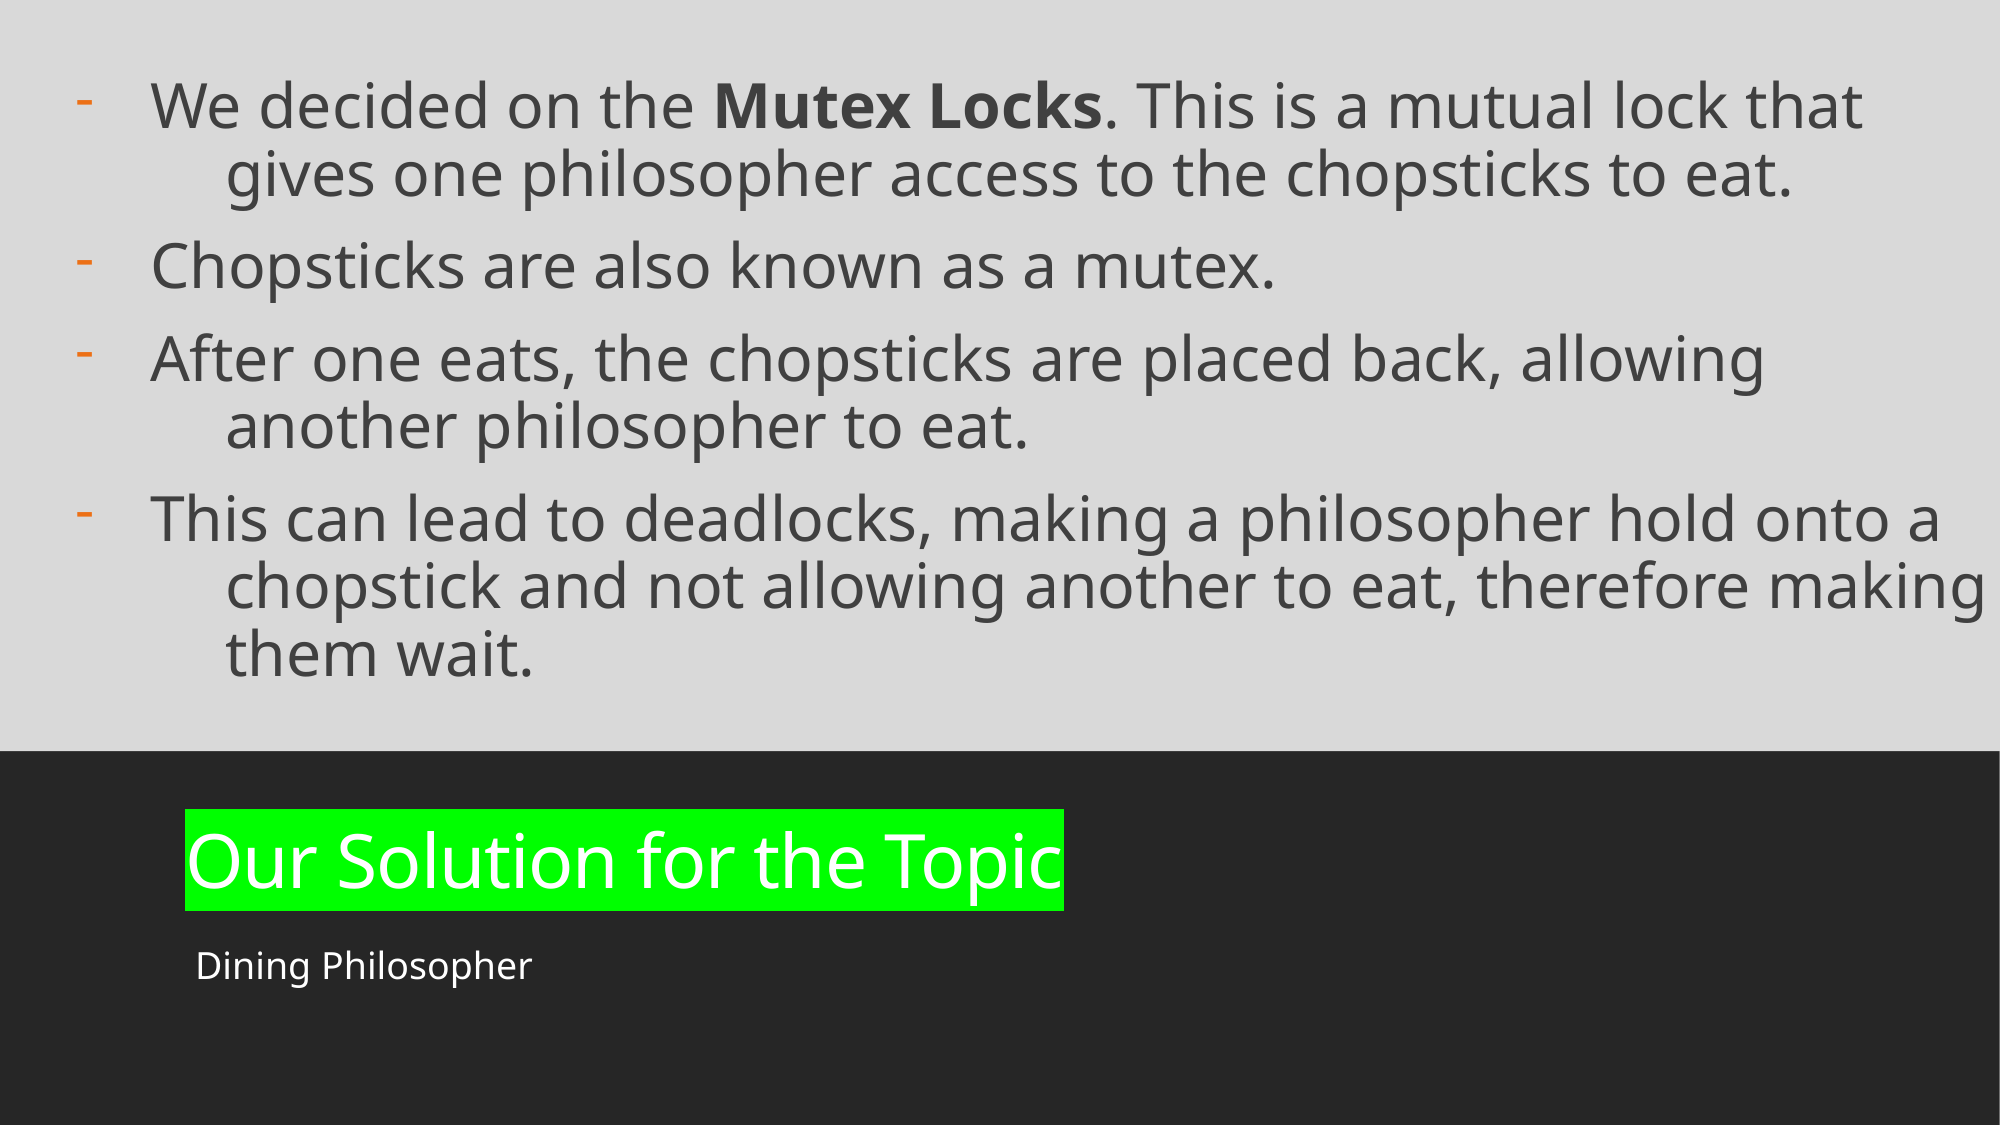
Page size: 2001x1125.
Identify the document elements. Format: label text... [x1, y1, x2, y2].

picture [0, 0, 2000, 752]
list Dining Philosopher [180, 937, 1839, 1038]
title Our Solution for the Topic [170, 783, 1830, 906]
